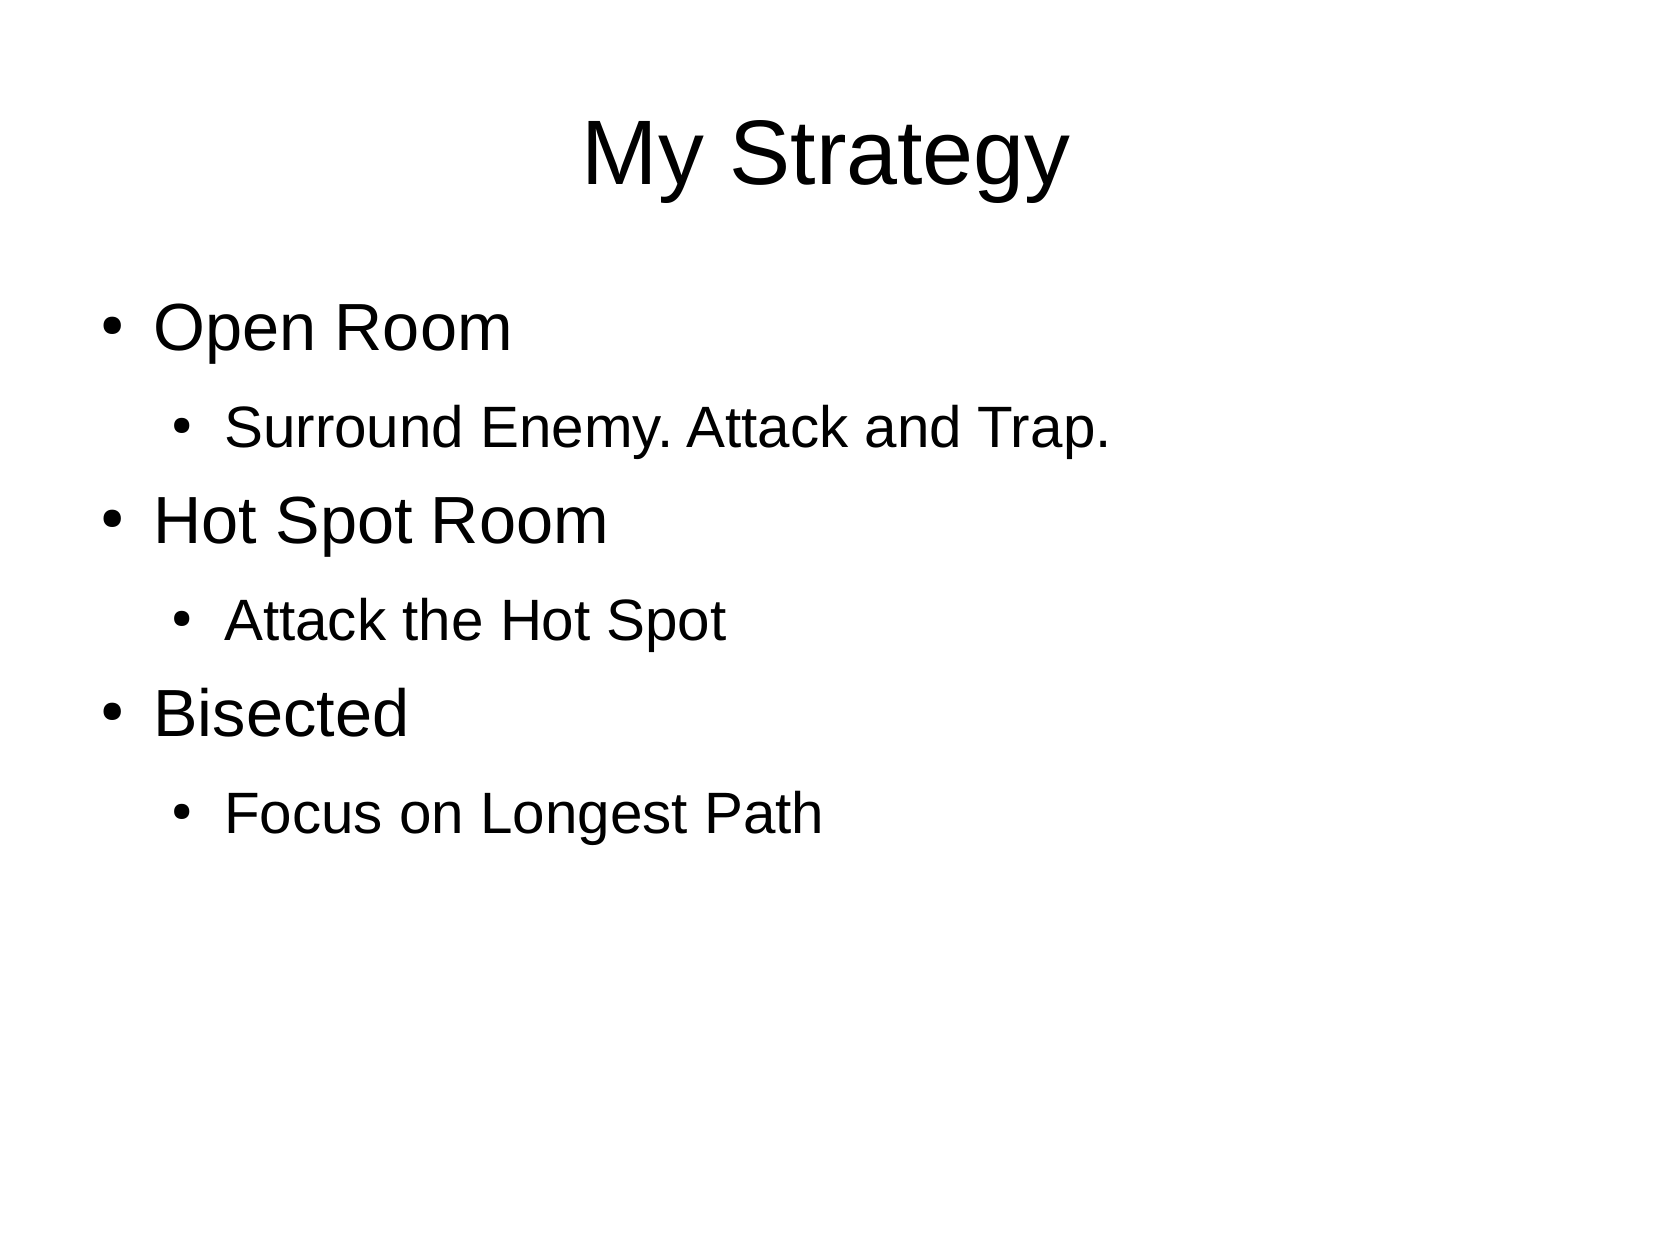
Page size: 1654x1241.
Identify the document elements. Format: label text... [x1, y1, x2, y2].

title My Strategy [82, 49, 1571, 257]
list Open Room Surround Enemy. Attack and Trap. Hot Spot Room Attack the Hot Spot Bisected Focus on Longest Path [82, 290, 1571, 1109]
